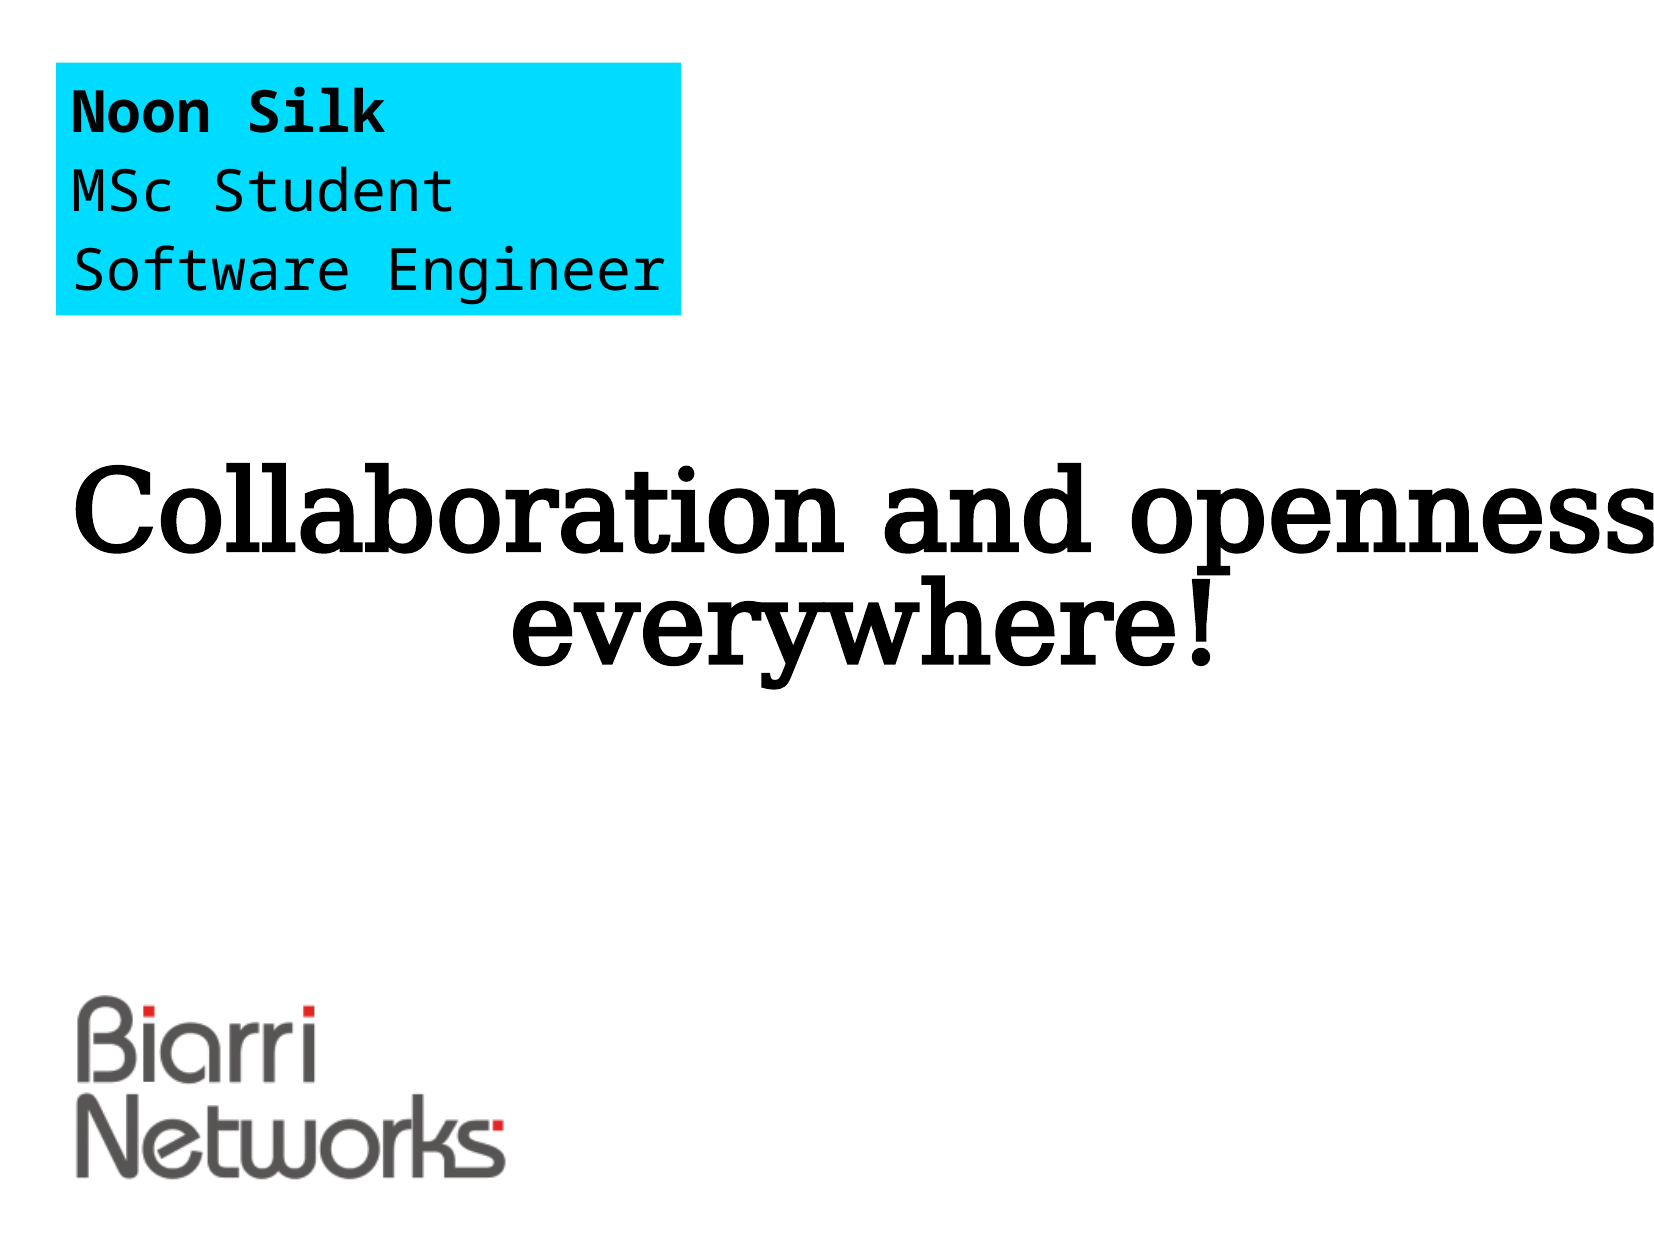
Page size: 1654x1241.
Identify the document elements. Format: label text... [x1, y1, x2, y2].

picture [56, 980, 526, 1195]
text_box Collaboration and openness everywhere! [56, 453, 1600, 891]
text_box Noon Silk MSc Student Software Engineer [56, 62, 681, 275]
